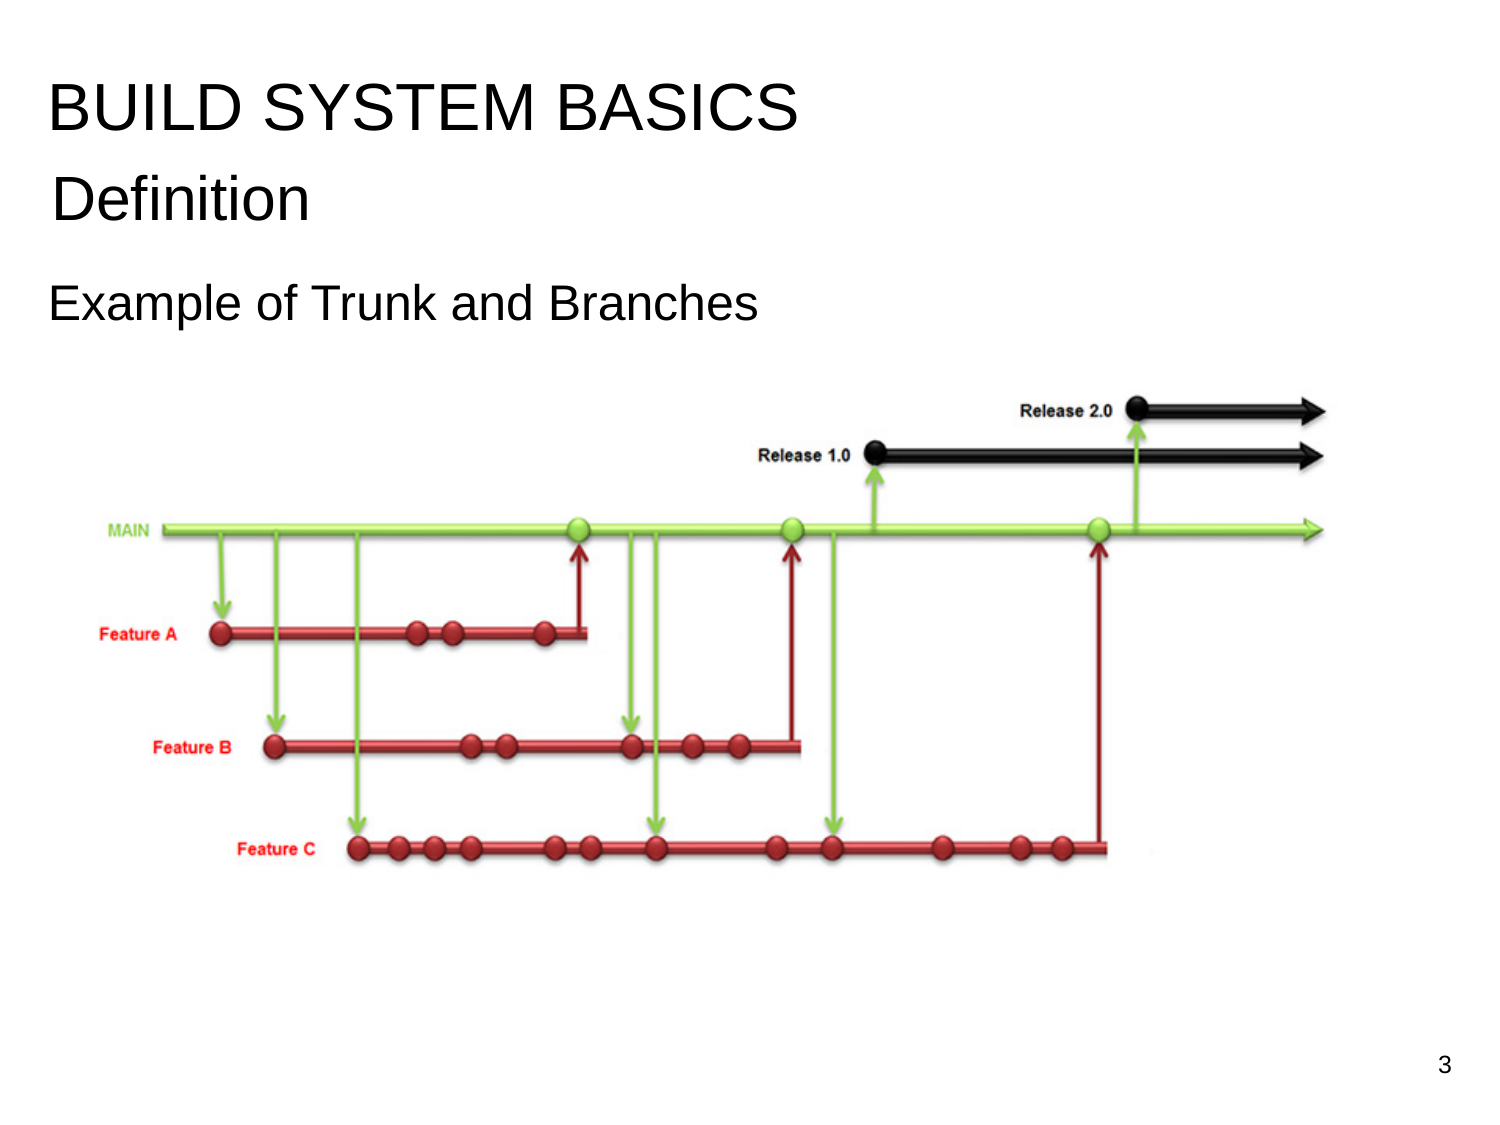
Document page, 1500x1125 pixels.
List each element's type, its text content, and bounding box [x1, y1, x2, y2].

title Build system basics [48, 57, 1452, 150]
list Example of Trunk and Branches [48, 262, 1452, 338]
slide_number <number> [1325, 1047, 1452, 1080]
list Definition [48, 150, 1452, 241]
picture [87, 378, 1338, 885]
